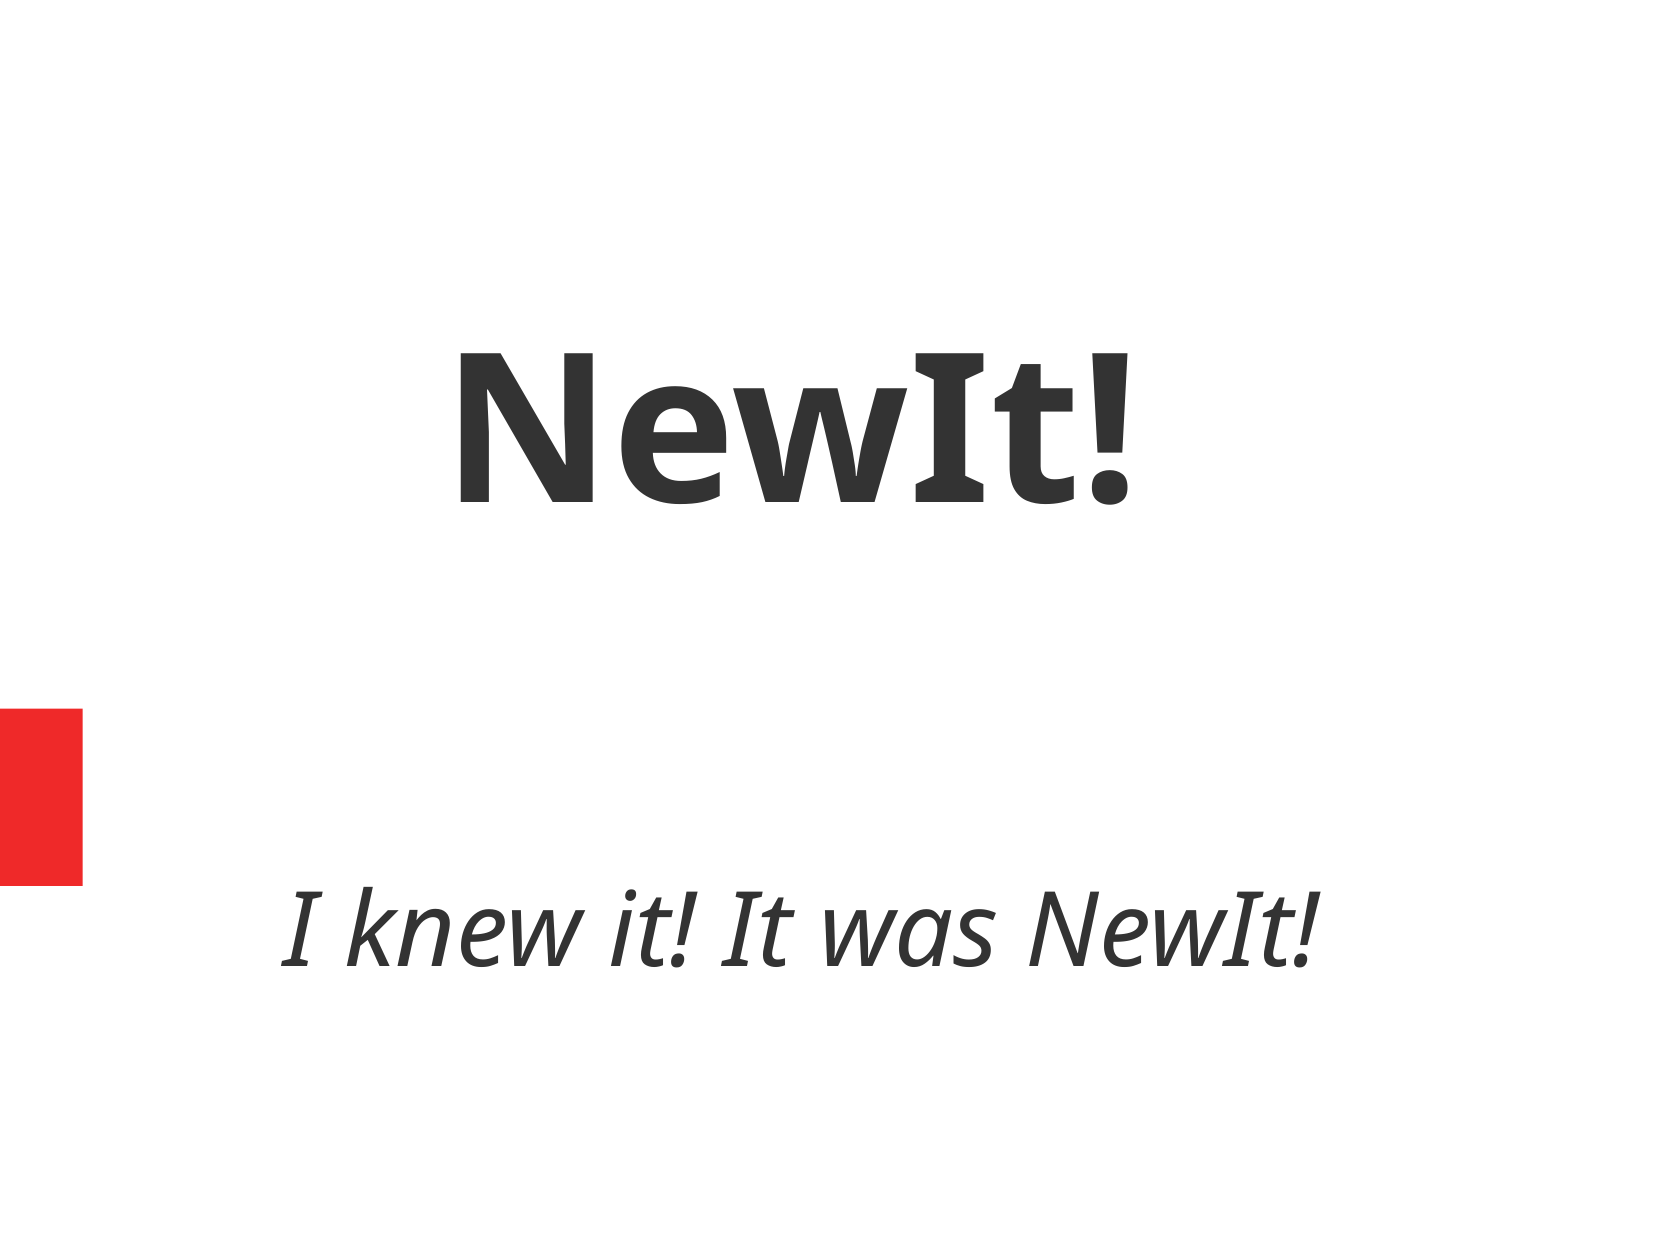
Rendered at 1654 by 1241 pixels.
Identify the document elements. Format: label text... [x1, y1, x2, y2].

title NewIt! [442, 300, 1312, 544]
list I knew it! It was NewIt! [212, 854, 1619, 1016]
